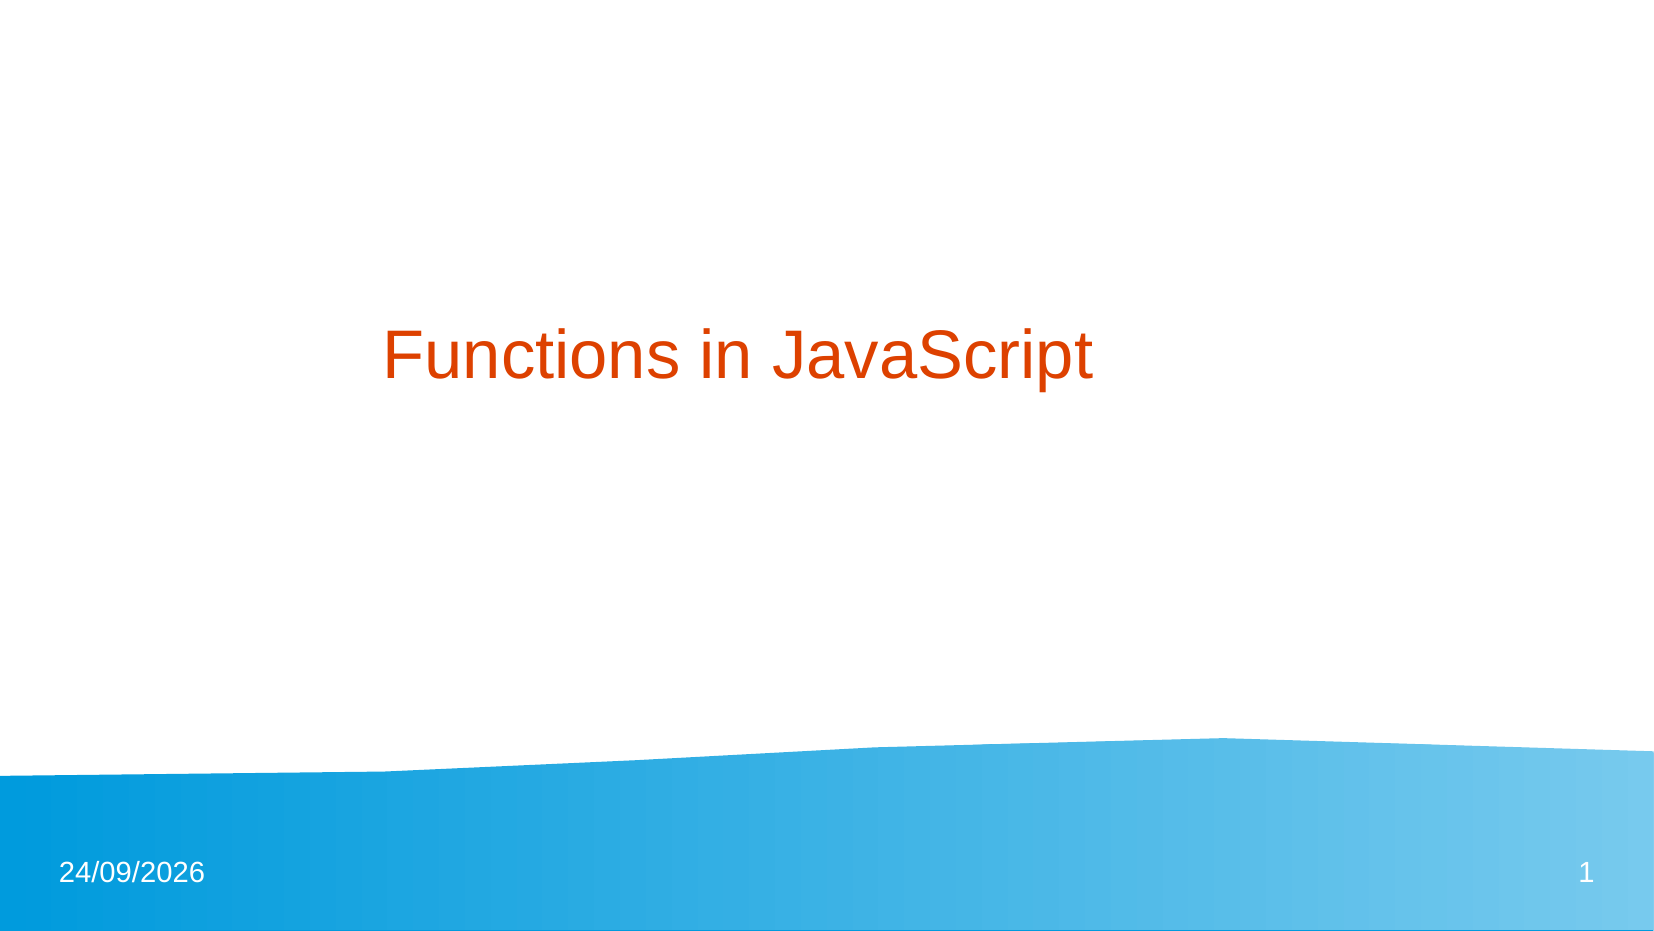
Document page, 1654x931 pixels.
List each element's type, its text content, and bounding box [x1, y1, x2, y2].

title Functions in JavaScript [0, 265, 1477, 443]
